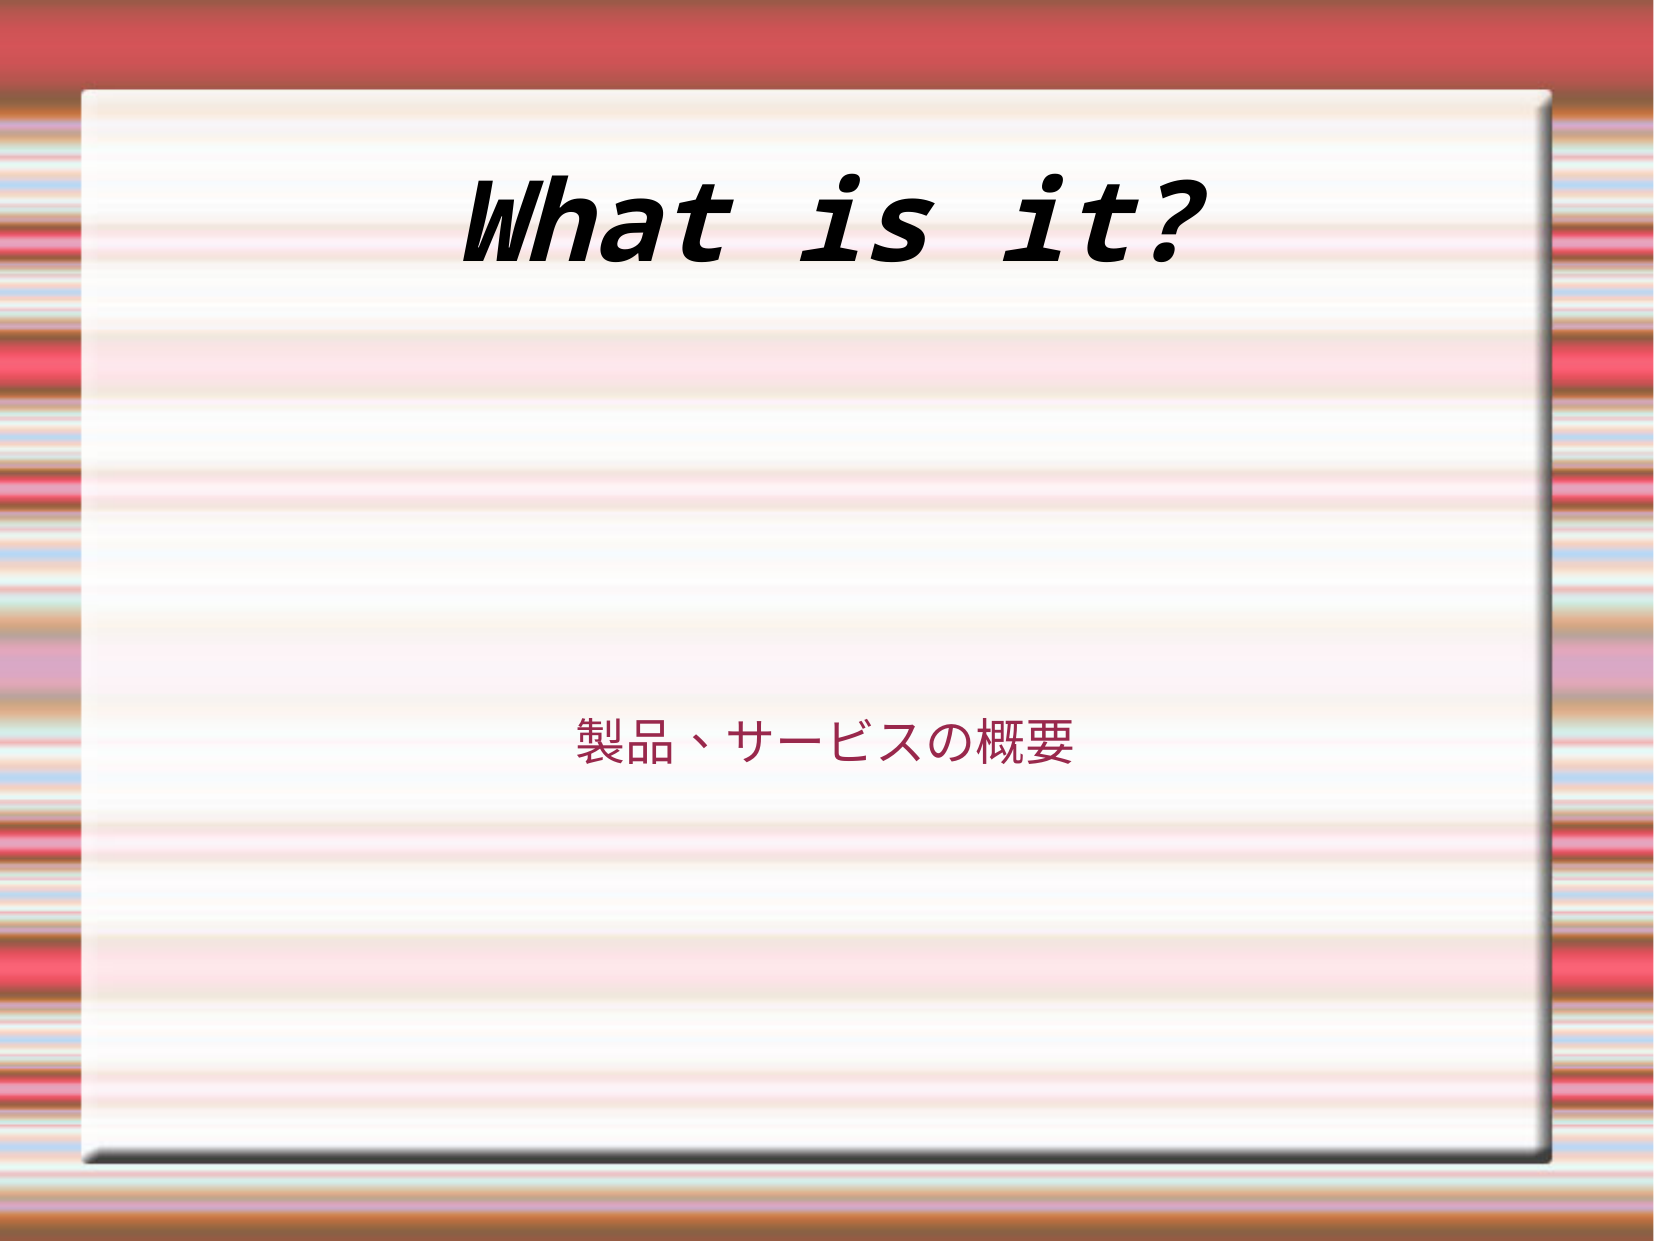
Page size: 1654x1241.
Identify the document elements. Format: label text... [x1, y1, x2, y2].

title What is it? [121, 114, 1534, 322]
subtitle 製品、サービスの概要 [134, 350, 1516, 1132]
picture [0, 0, 1654, 1241]
